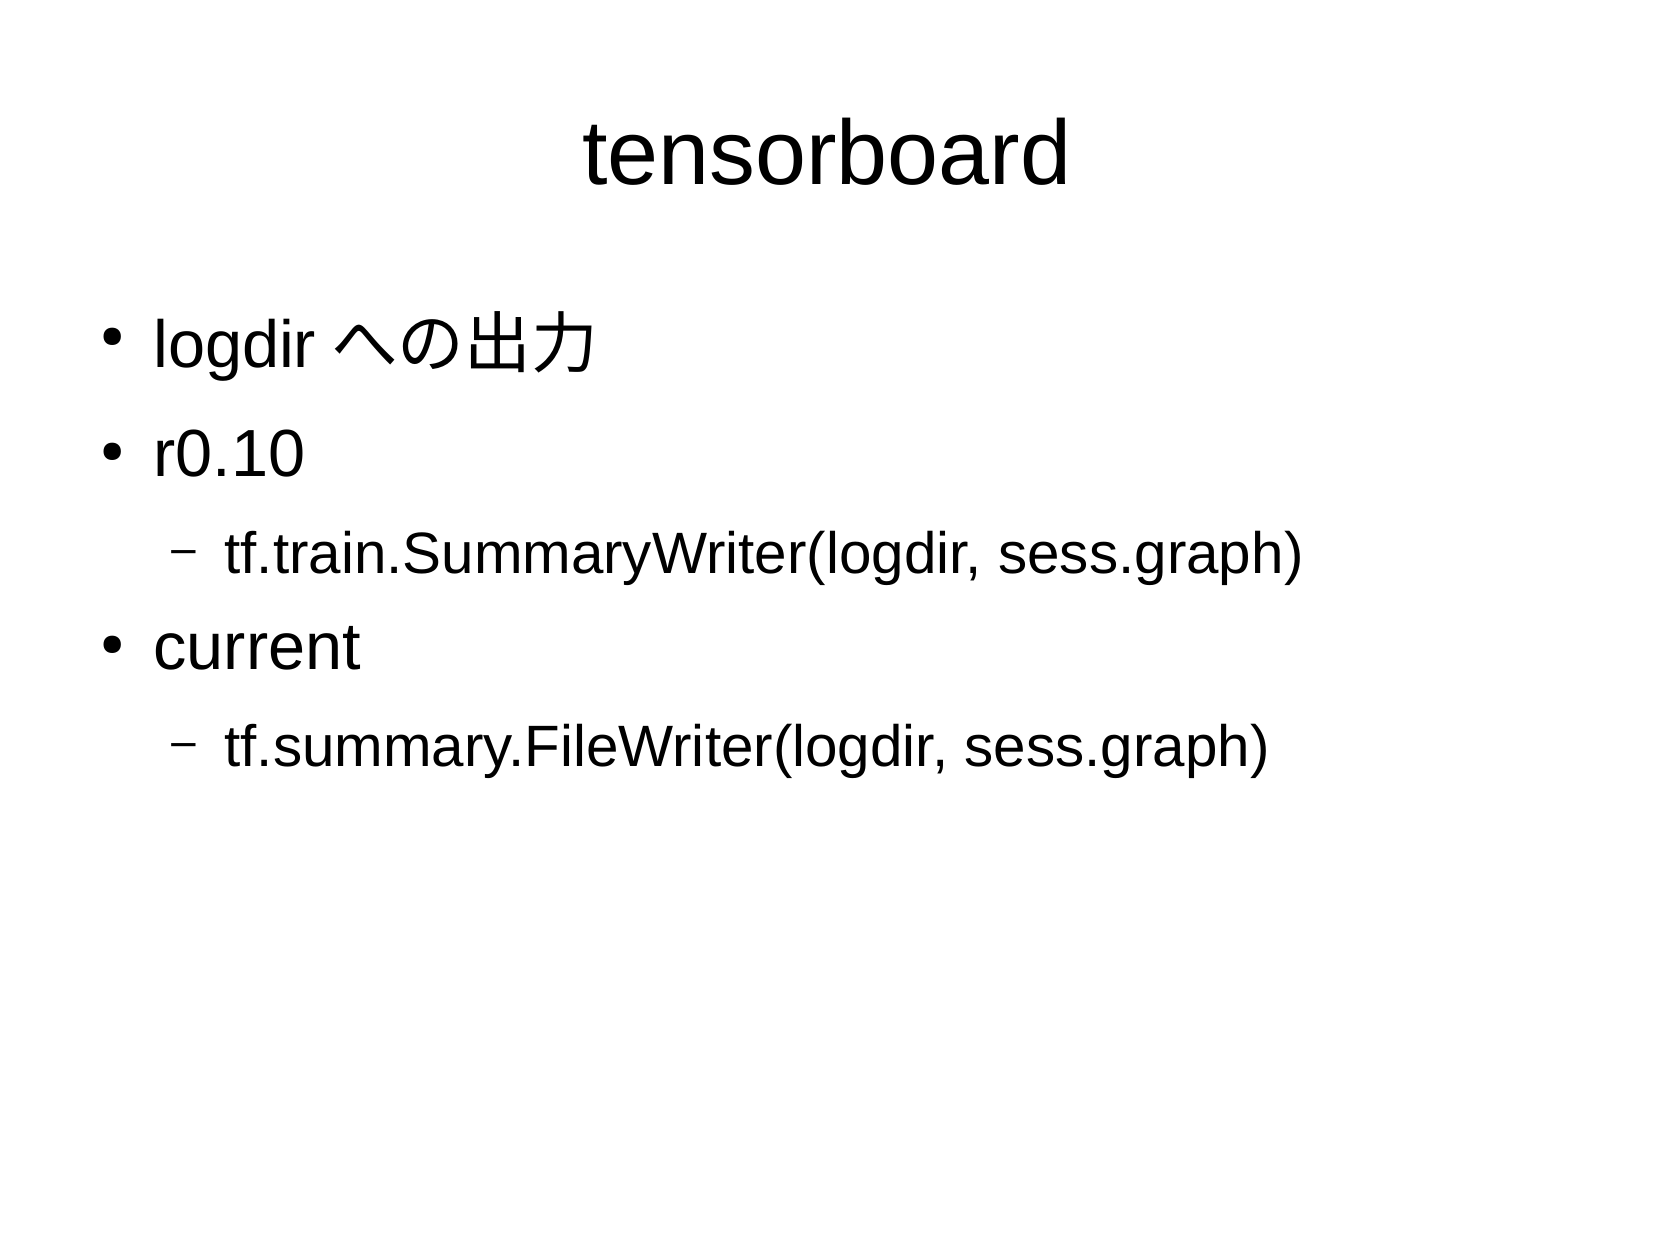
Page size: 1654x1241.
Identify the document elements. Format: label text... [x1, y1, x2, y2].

title tensorboard [82, 49, 1571, 257]
list logdirへの出力 r0.10 tf.train.SummaryWriter(logdir, sess.graph) current tf.summary.FileWriter(logdir, sess.graph) [82, 290, 1571, 1010]
